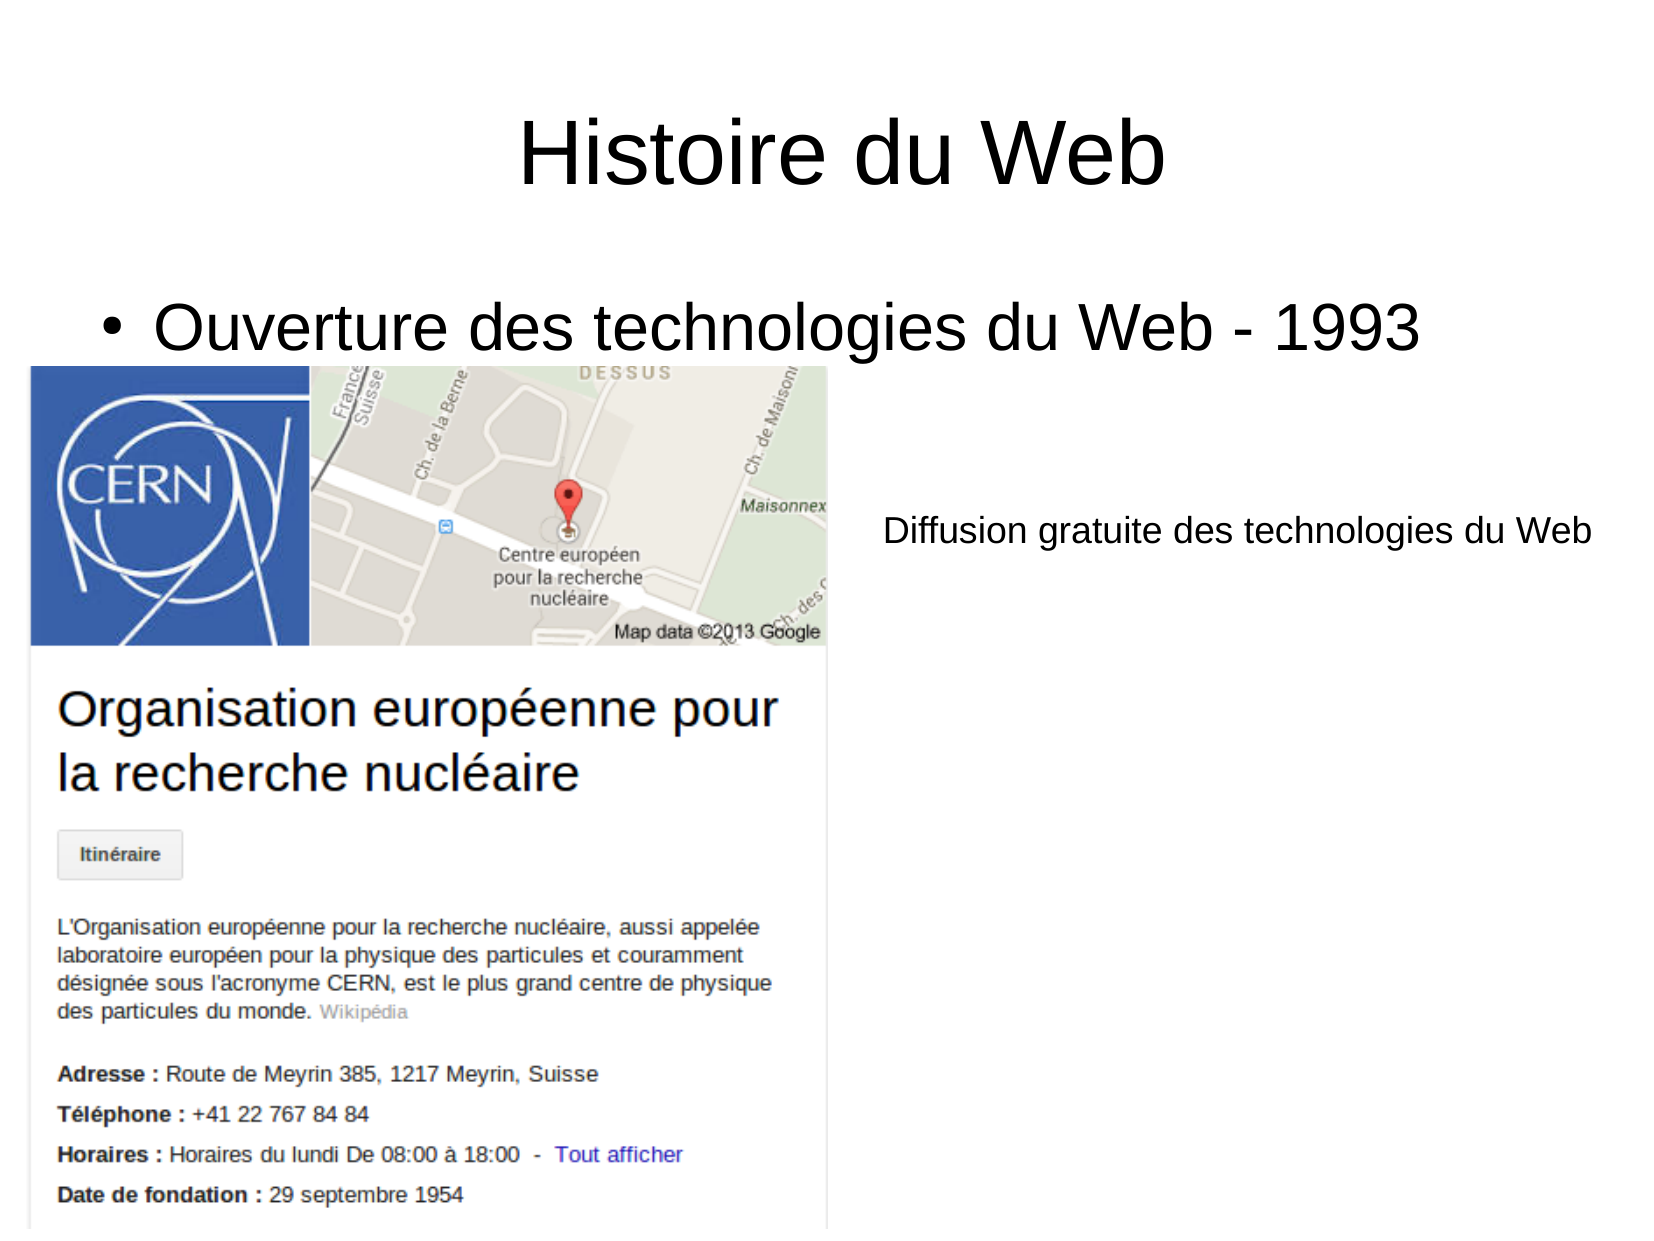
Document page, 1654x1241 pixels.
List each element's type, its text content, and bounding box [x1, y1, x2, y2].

title Histoire du Web [82, 49, 1571, 257]
text_box Diffusion gratuite des technologies du Web [868, 501, 1608, 559]
picture [26, 366, 828, 1229]
list Ouverture des technologies du Web - 1993 [82, 290, 1538, 1010]
